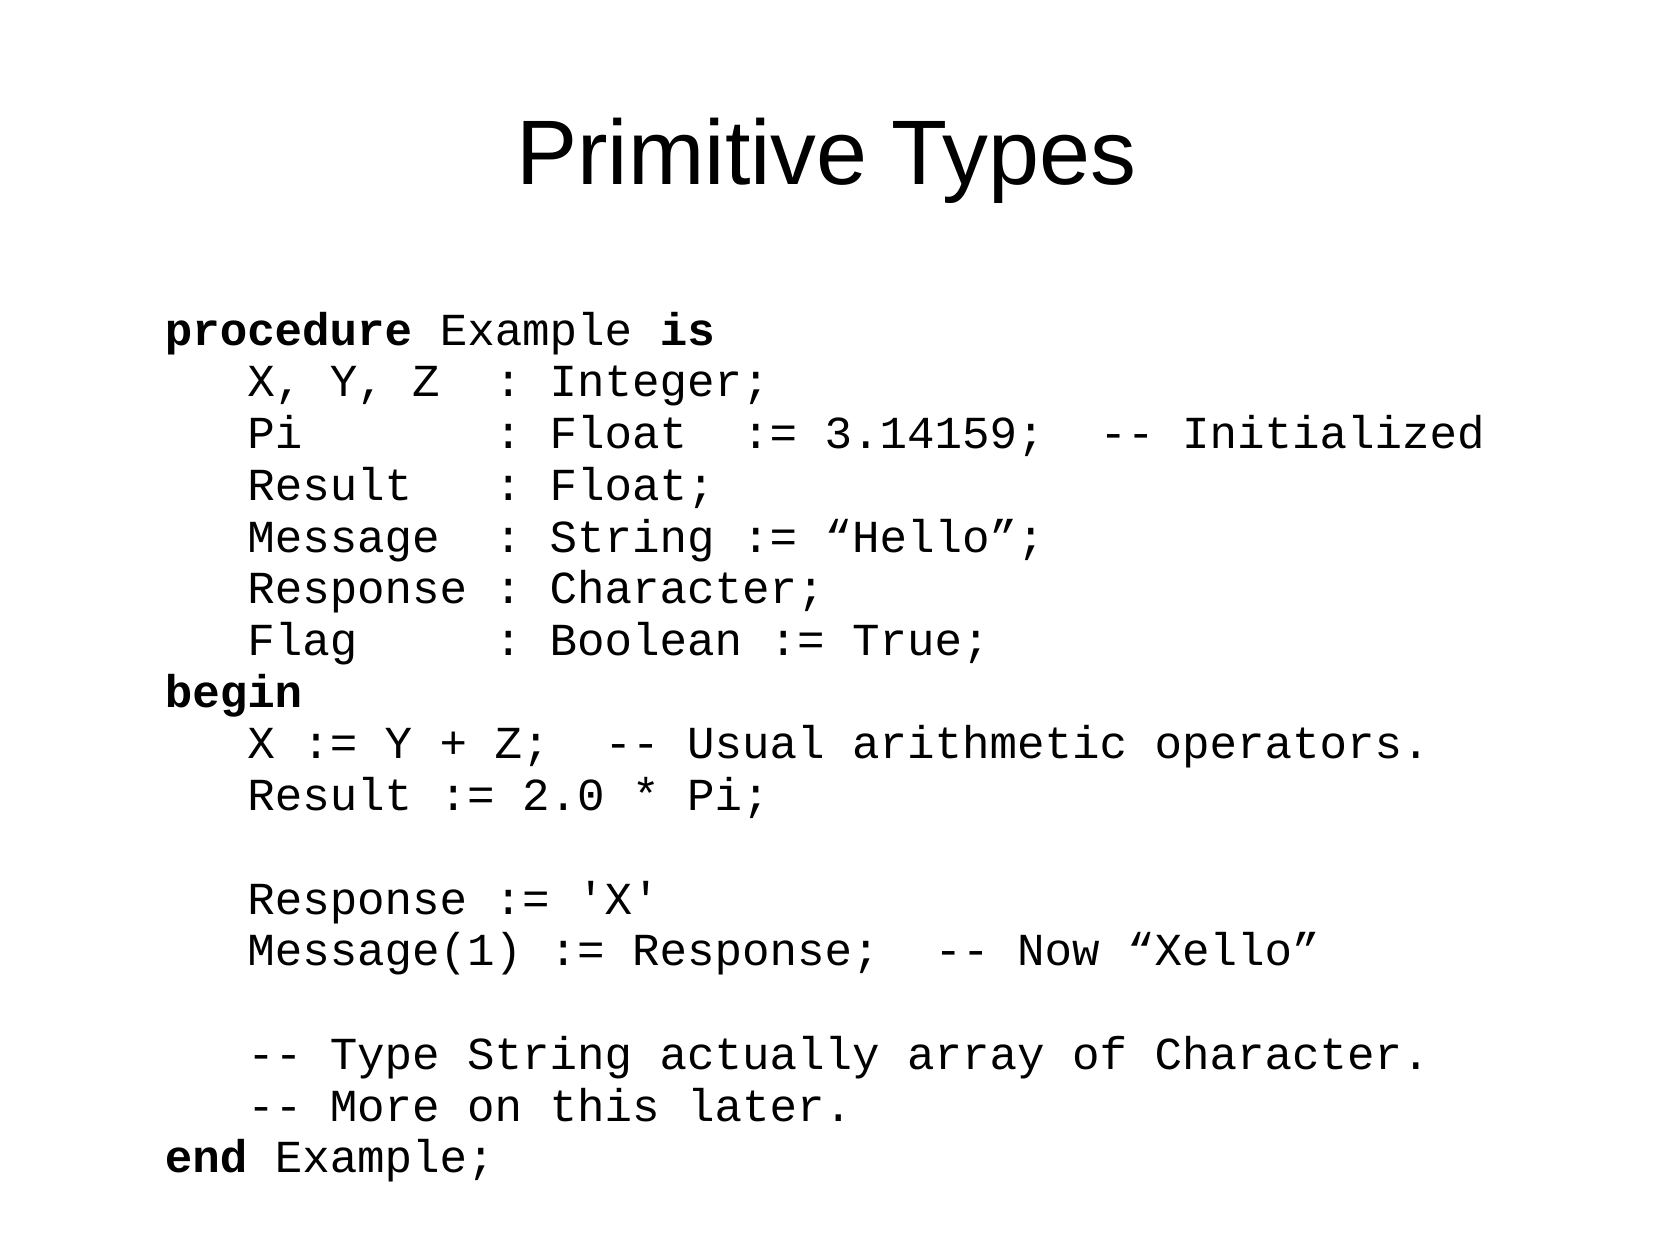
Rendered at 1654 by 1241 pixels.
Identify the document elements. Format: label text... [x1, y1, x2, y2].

text_box procedure Example is X, Y, Z : Integer; Pi : Float := 3.14159; -- Initialized Result : Float; Message : String := “Hello”; Response : Character; Flag : Boolean := True; begin X := Y + Z; -- Usual arithmetic operators. Result := 2.0 * Pi; Response := 'X' Message(1) := Response; -- Now “Xello” -- Type String actually array of Character. -- More on this later. end Example; [150, 299, 1500, 1153]
title Primitive Types [82, 49, 1571, 257]
